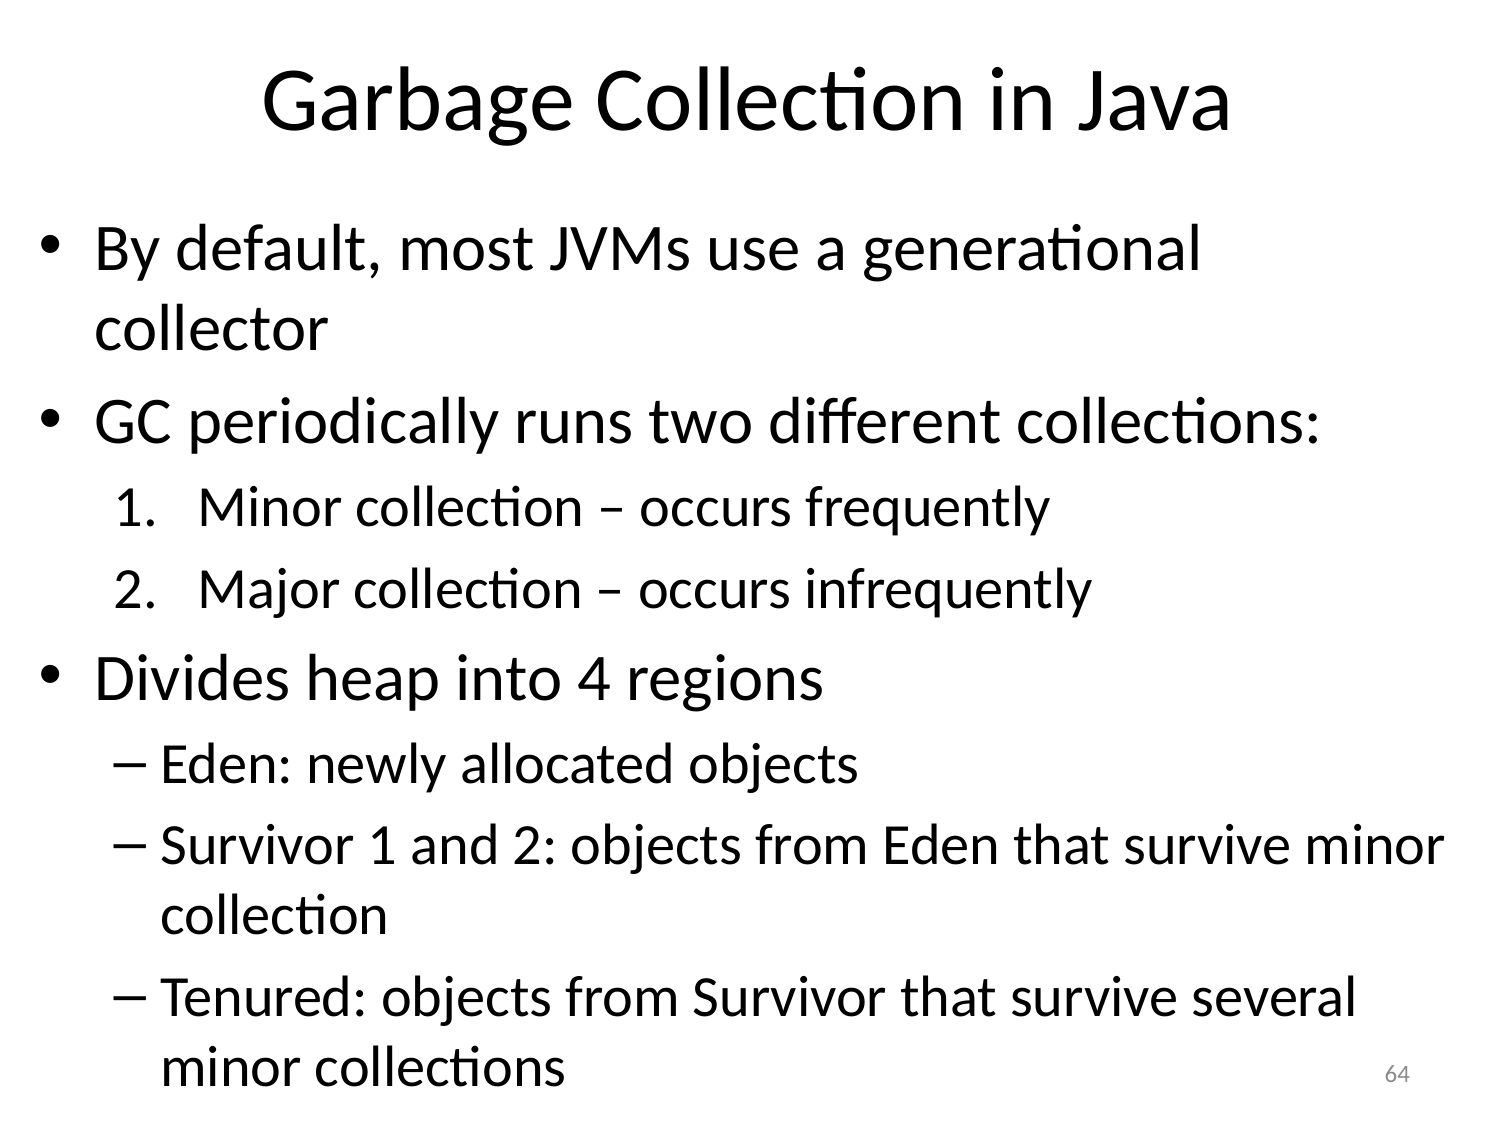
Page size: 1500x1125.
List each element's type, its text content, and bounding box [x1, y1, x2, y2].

title Garbage Collection in Java [7, 0, 1488, 188]
slide_number <number> [1074, 1042, 1425, 1103]
list By default, most JVMs use a generational collector GC periodically runs two different collections: Minor collection – occurs frequently Major collection – occurs infrequently Divides heap into 4 regions Eden: newly allocated objects Survivor 1 and 2: objects from Eden that survive minor collection Tenured: objects from Survivor that survive several minor collections [23, 195, 1468, 1125]
